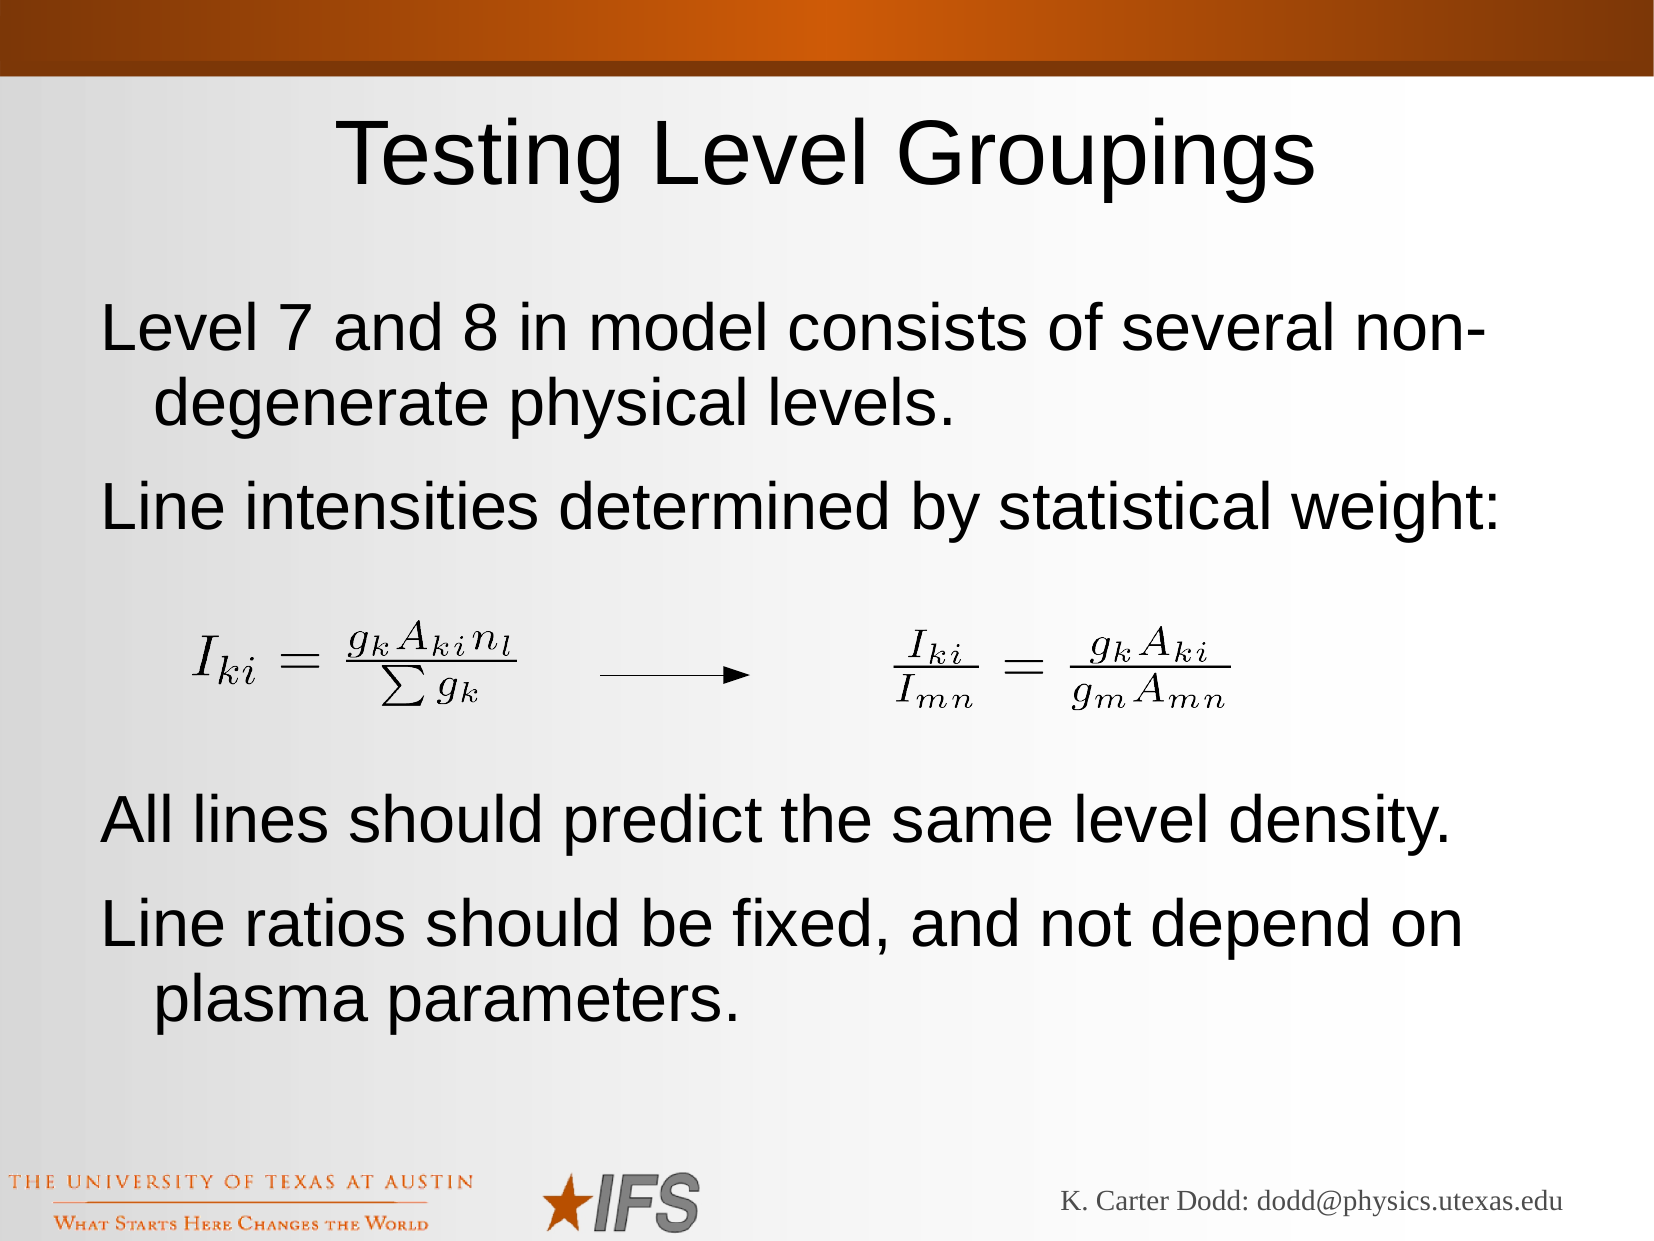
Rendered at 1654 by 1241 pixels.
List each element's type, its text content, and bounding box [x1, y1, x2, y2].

list Level 7 and 8 in model consists of several non-degenerate physical levels. Line intensities determined by statistical weight: All lines should predict the same level density. Line ratios should be fixed, and not depend on plasma parameters. [82, 290, 1571, 1109]
title Testing Level Groupings [82, 49, 1571, 257]
picture [0, 0, 1654, 1241]
